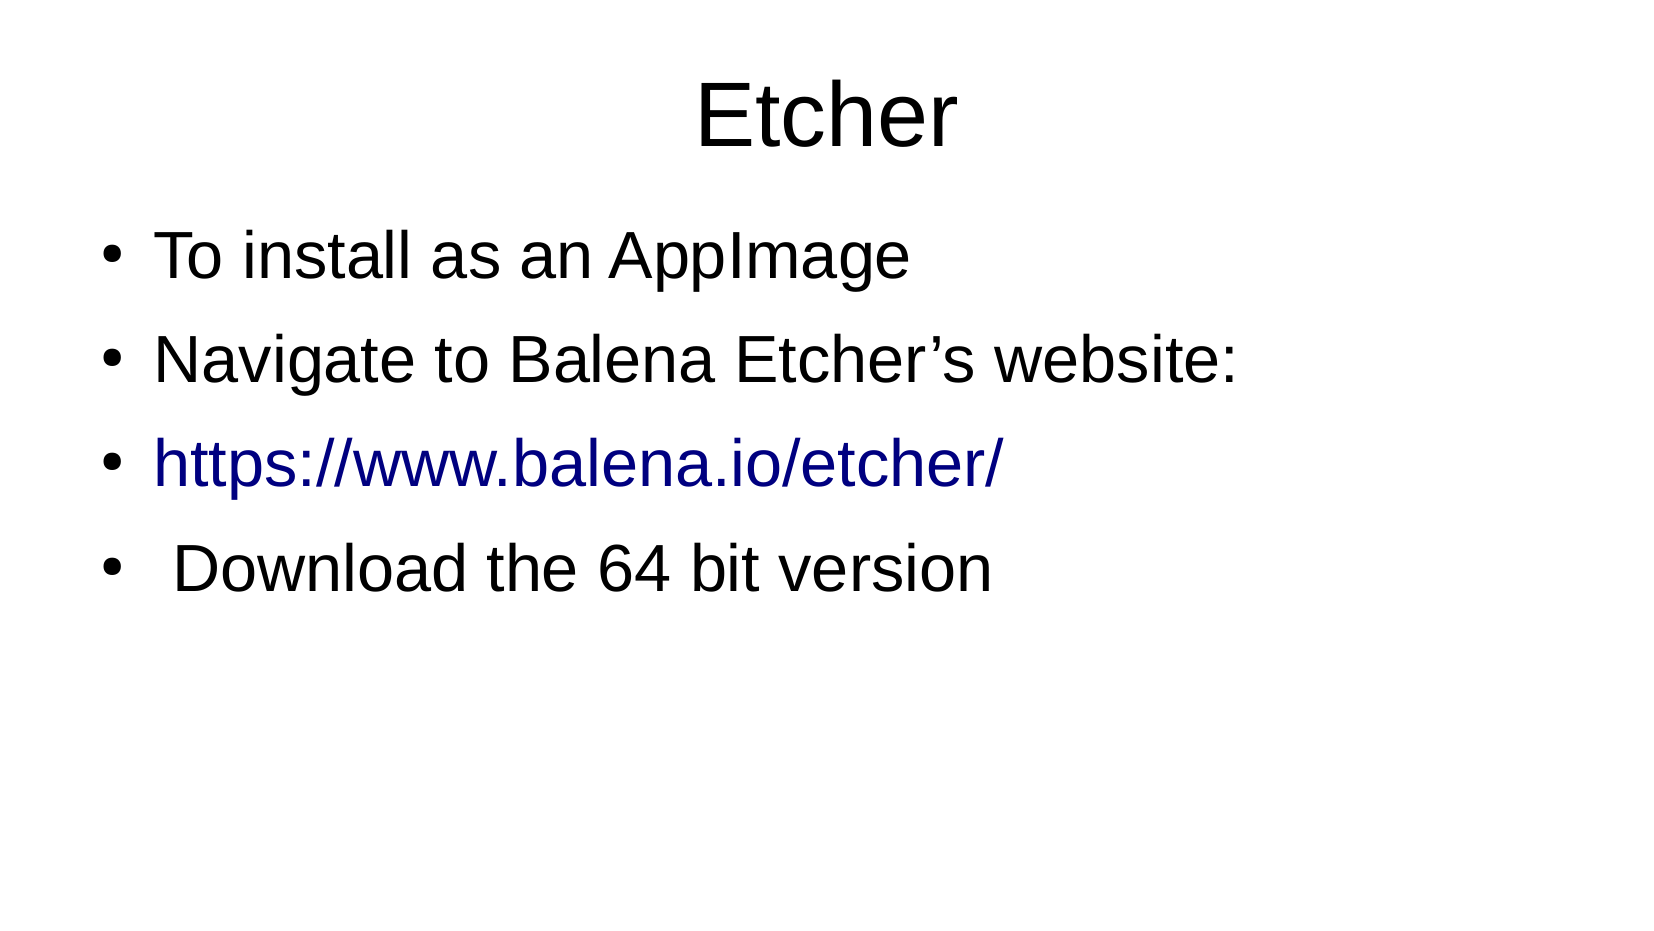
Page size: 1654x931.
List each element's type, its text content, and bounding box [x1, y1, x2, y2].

title Etcher [82, 37, 1571, 193]
list To install as an AppImage Navigate to Balena Etcher’s website: https://www.balena.io/etcher/ Download the 64 bit version [82, 217, 1571, 758]
